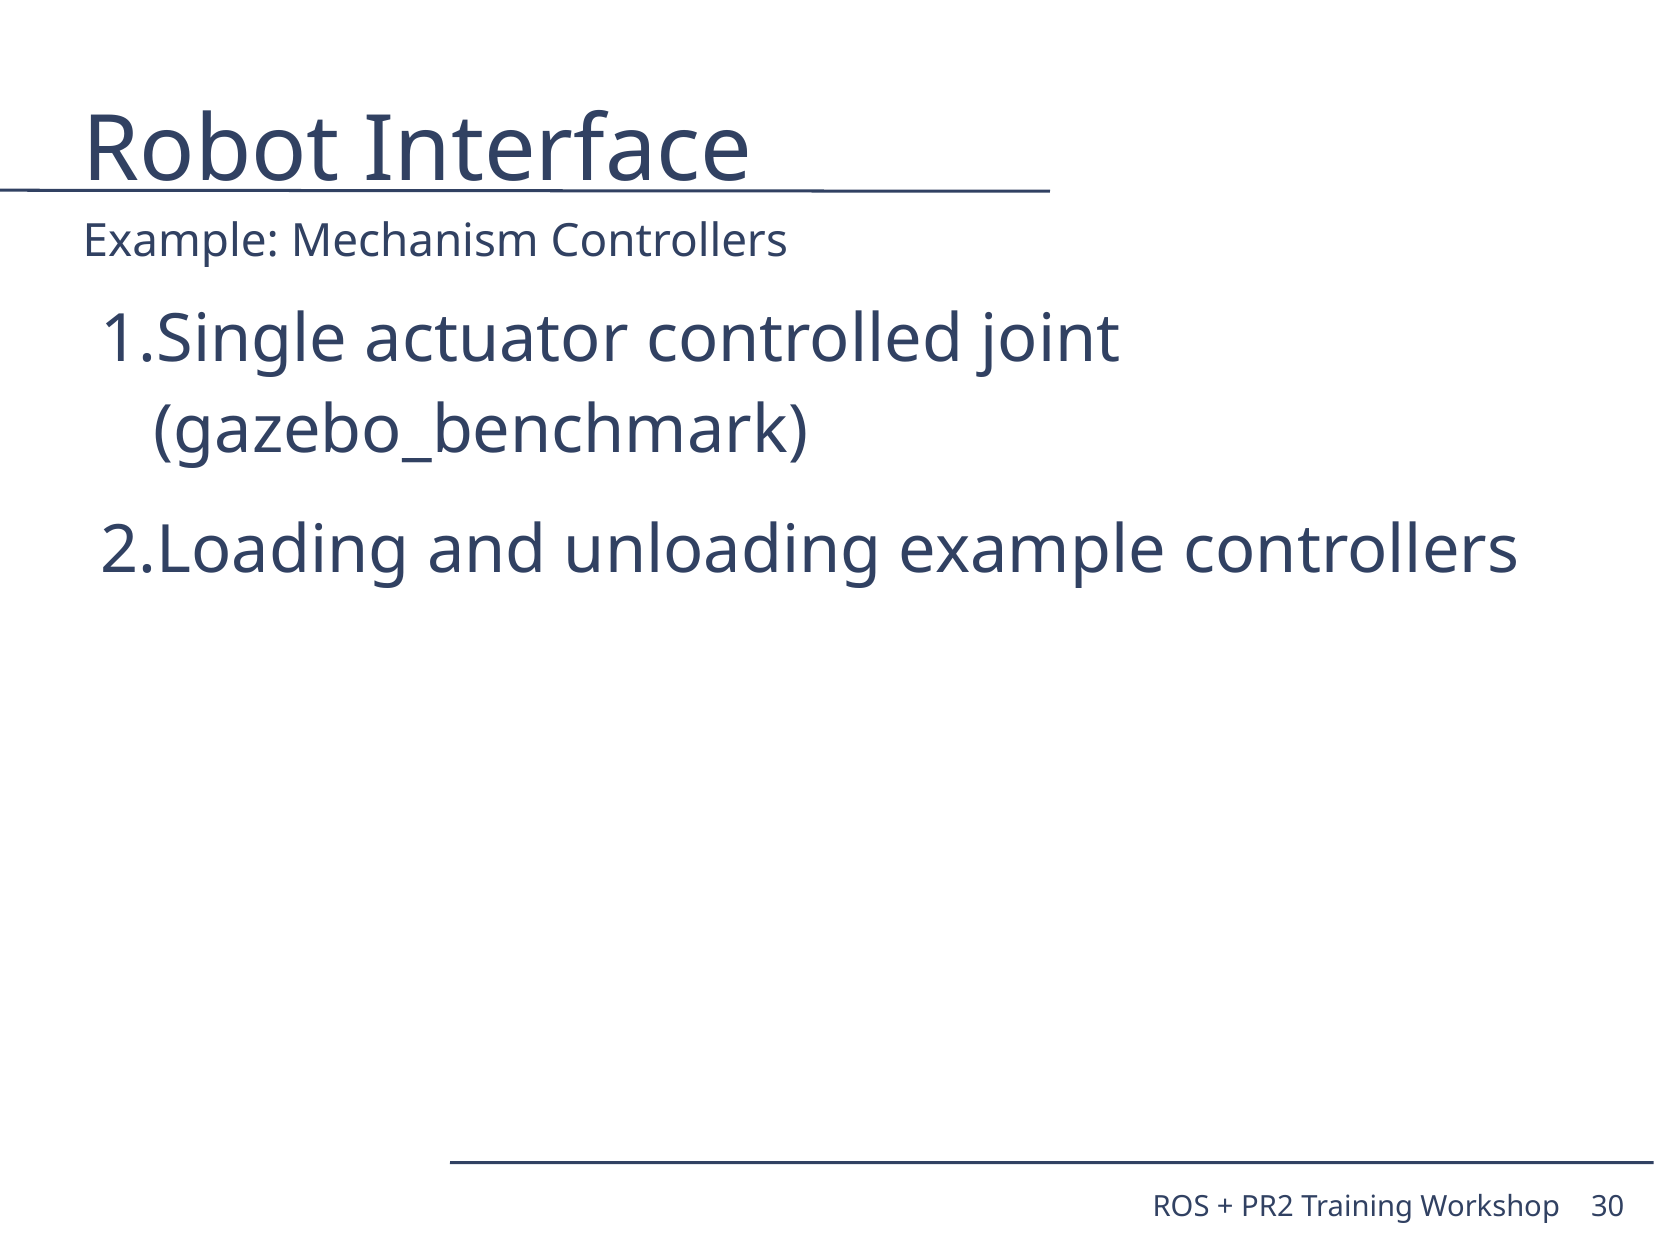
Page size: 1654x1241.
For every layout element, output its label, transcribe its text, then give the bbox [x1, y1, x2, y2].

title Robot Interface Example: Mechanism Controllers [82, 73, 1571, 281]
list Single actuator controlled joint (gazebo_benchmark) Loading and unloading example controllers [82, 290, 1571, 1109]
